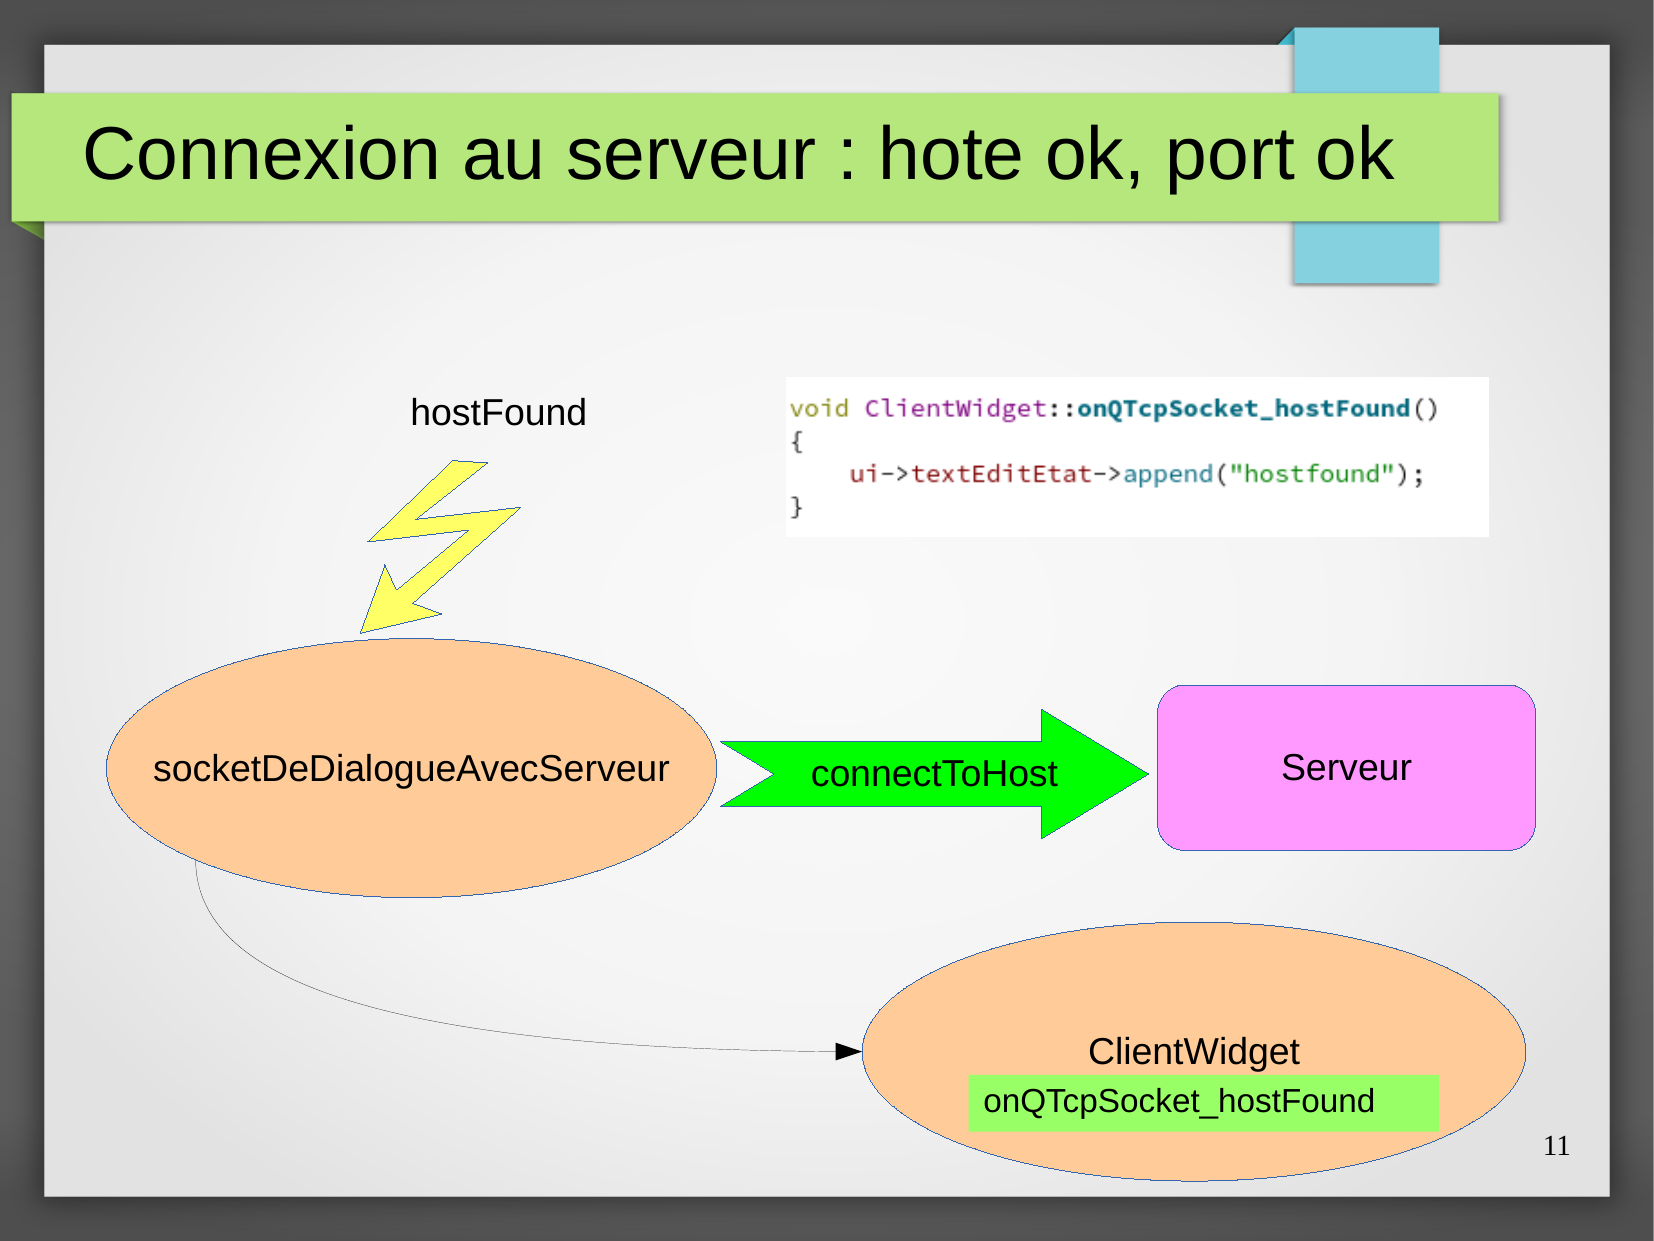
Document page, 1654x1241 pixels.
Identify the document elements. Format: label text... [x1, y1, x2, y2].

text_box [360, 460, 521, 634]
text_box onQTcpSocket_hostFound [968, 1074, 1439, 1132]
picture [0, 0, 1654, 1241]
title Connexion au serveur : hote ok, port ok [82, 94, 1477, 213]
text_box hostFound [395, 383, 621, 449]
text_box socketDeDialogueAvecServeur [106, 638, 717, 898]
text_box Serveur [1157, 685, 1536, 851]
text_box ClientWidget [862, 922, 1526, 1182]
text_box connectToHost [720, 709, 1149, 839]
